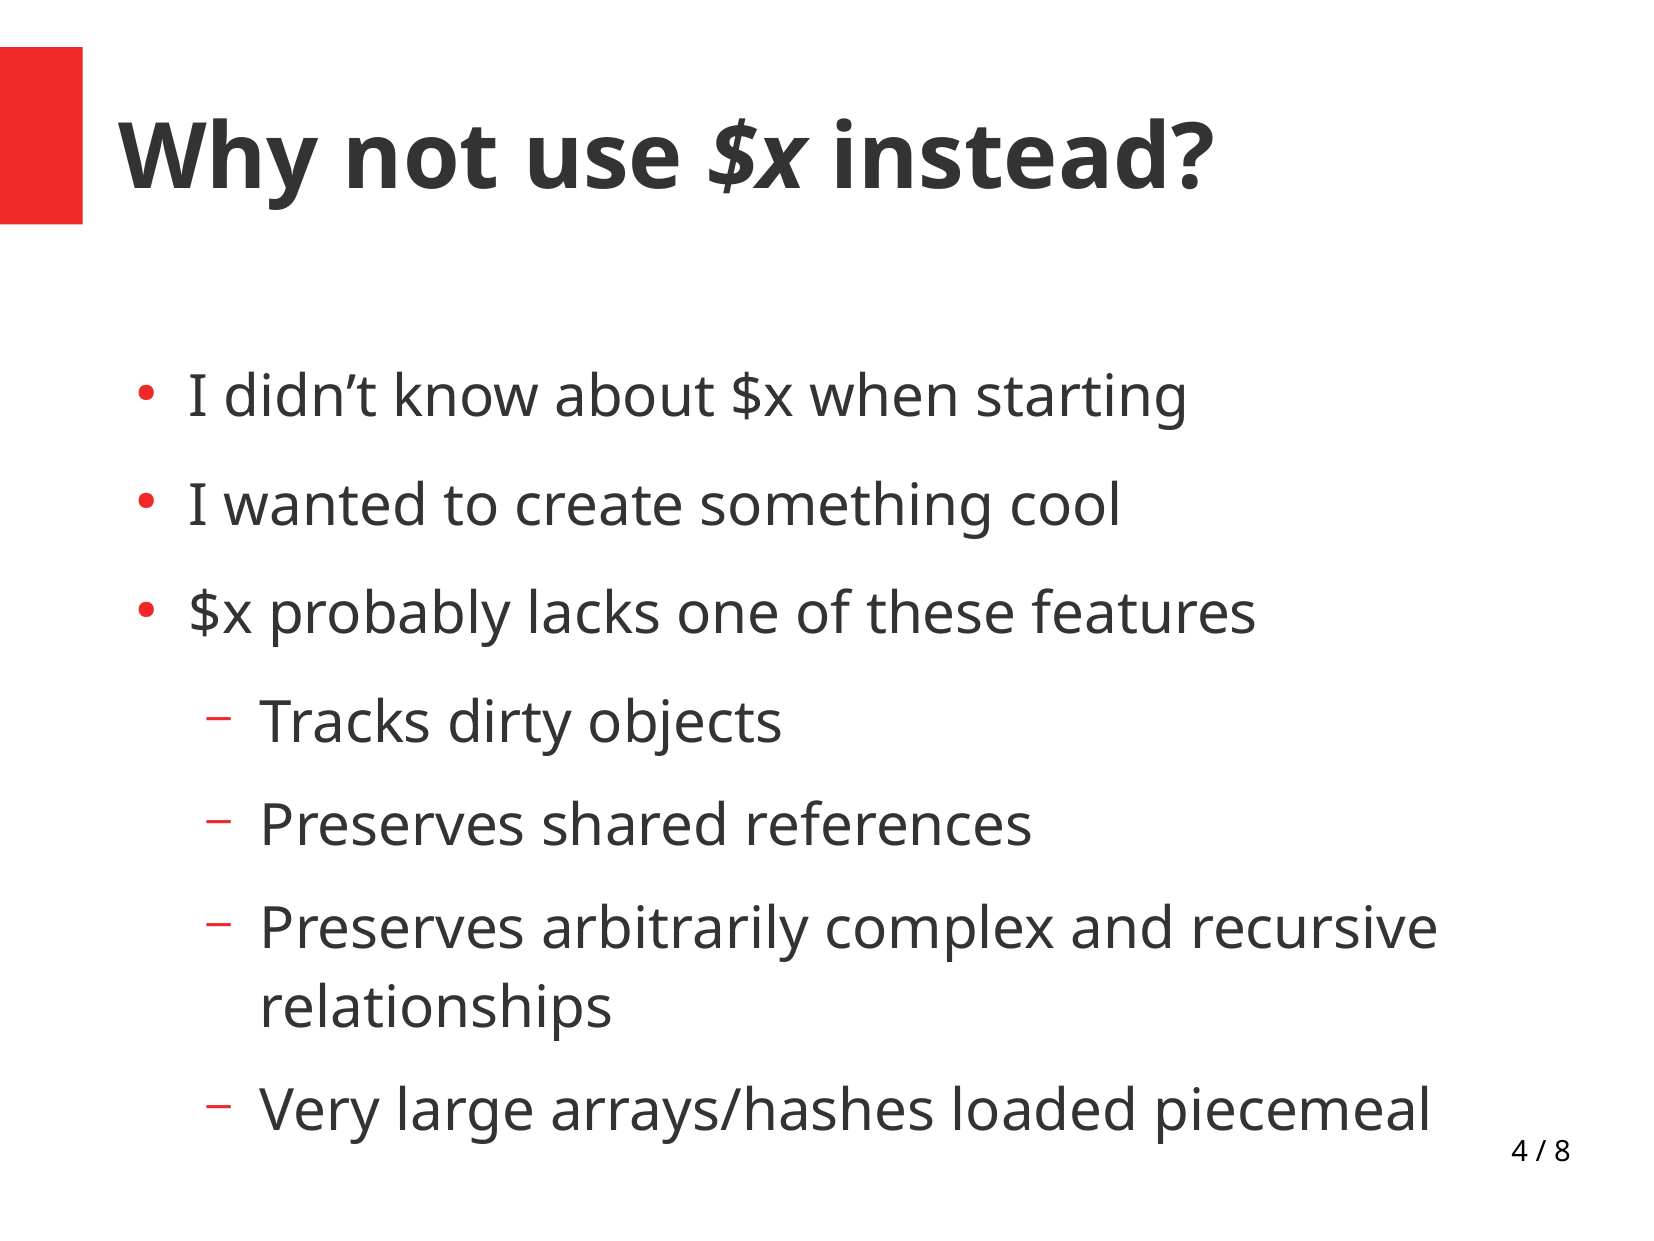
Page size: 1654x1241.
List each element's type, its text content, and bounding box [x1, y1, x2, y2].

title Why not use $x instead? [118, 49, 1571, 257]
list I didn’t know about $x when starting I wanted to create something cool $x probably lacks one of these features Tracks dirty objects Preserves shared references Preserves arbitrarily complex and recursive relationships Very large arrays/hashes loaded piecemeal [118, 354, 1536, 1074]
